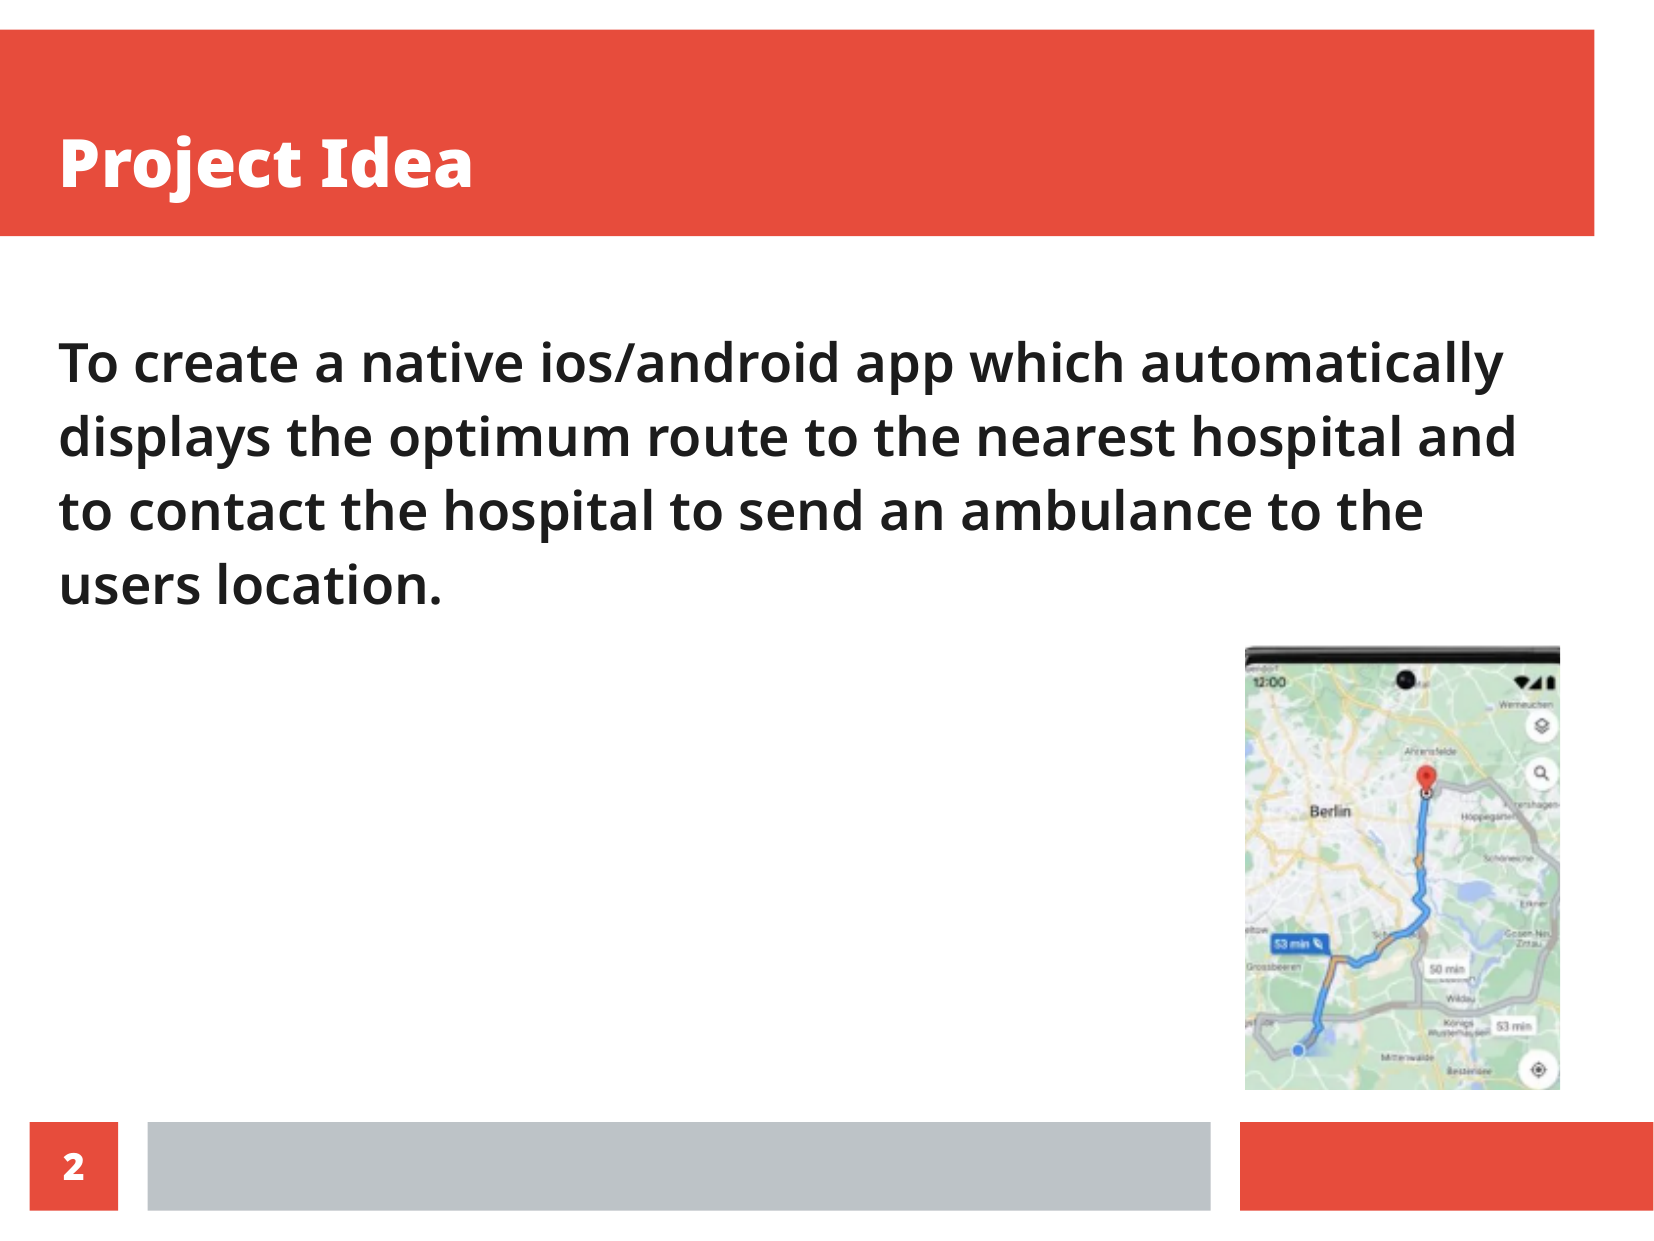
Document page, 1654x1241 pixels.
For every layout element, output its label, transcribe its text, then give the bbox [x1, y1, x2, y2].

list To create a native ios/android app which automatically displays the optimum route to the nearest hospital and to contact the hospital to send an ambulance to the users location. [59, 324, 1565, 1093]
title Project Idea [59, 59, 1595, 207]
picture [1245, 645, 1561, 1090]
